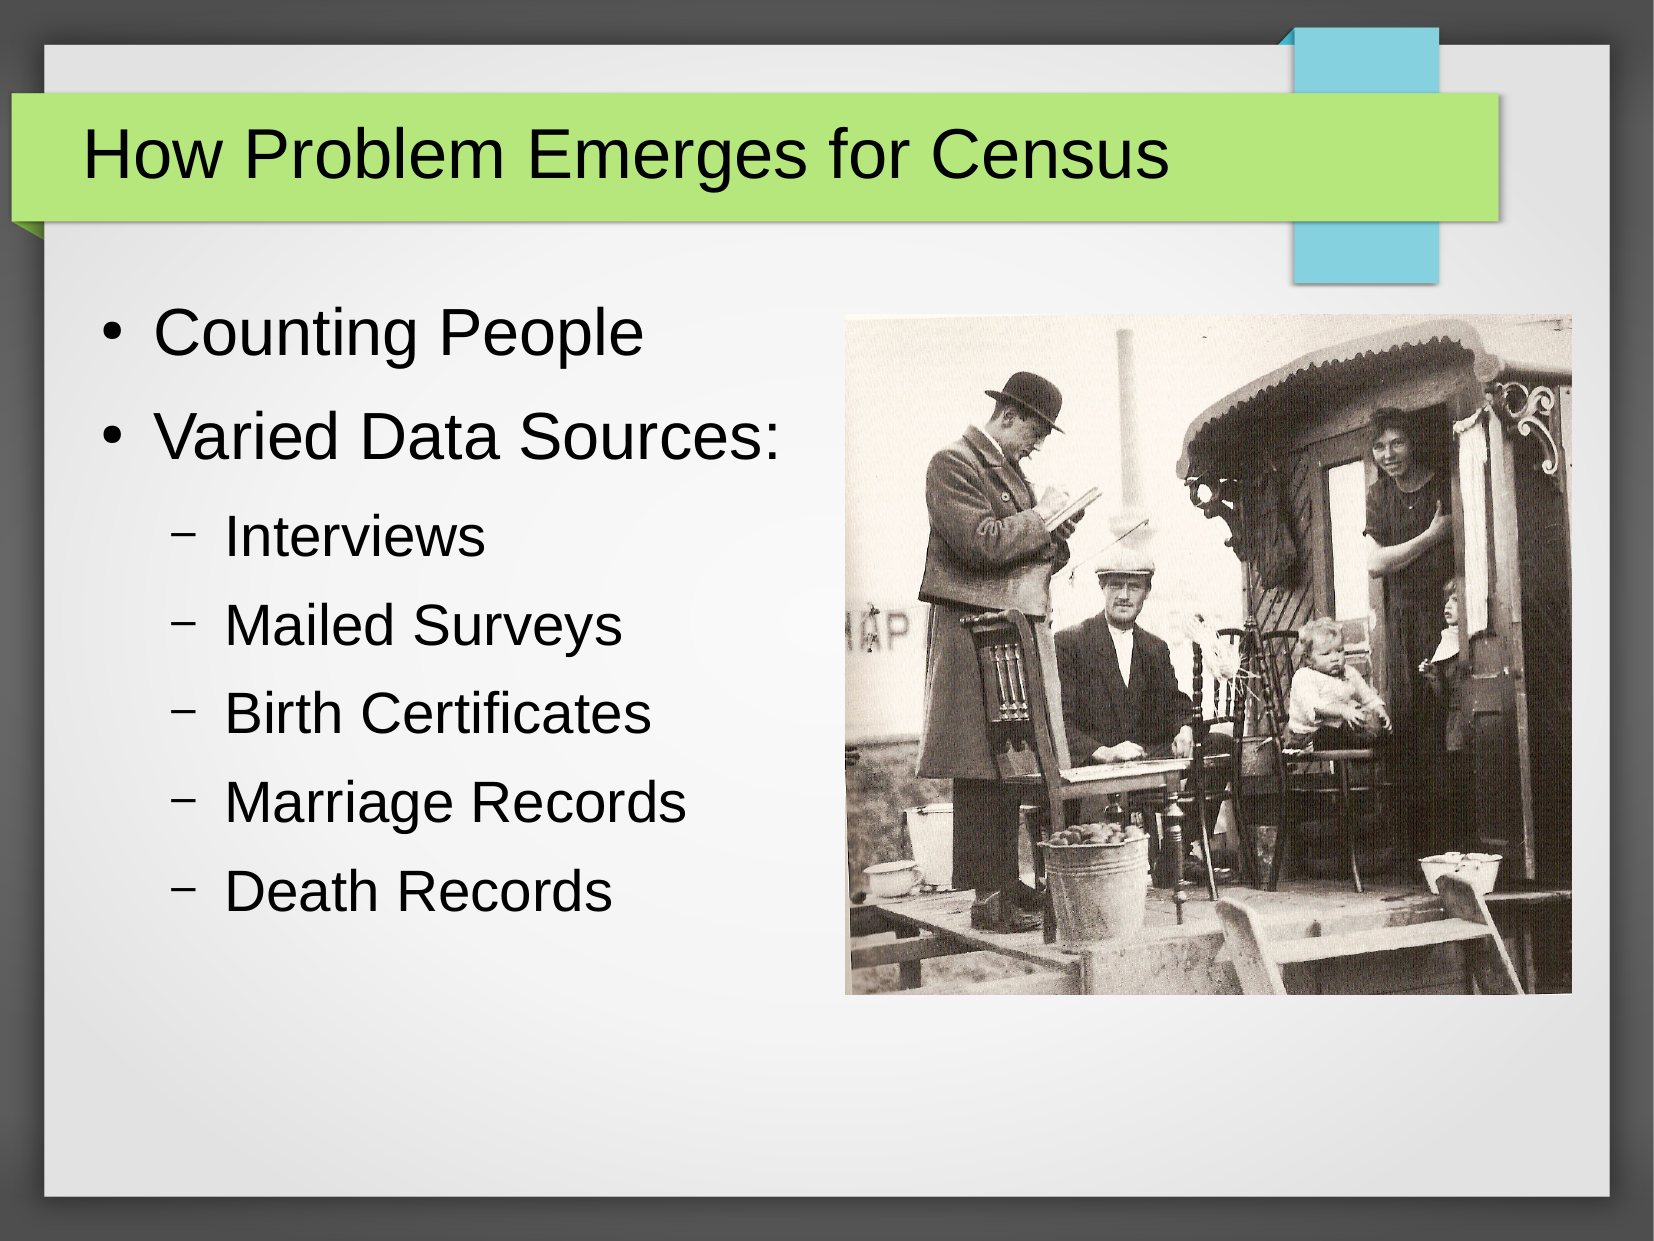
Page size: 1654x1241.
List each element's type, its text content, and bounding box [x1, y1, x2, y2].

picture [0, 0, 1654, 1241]
list Counting People Varied Data Sources: Interviews Mailed Surveys Birth Certificates Marriage Records Death Records [82, 295, 809, 1015]
title How Problem Emerges for Census [82, 94, 1264, 213]
